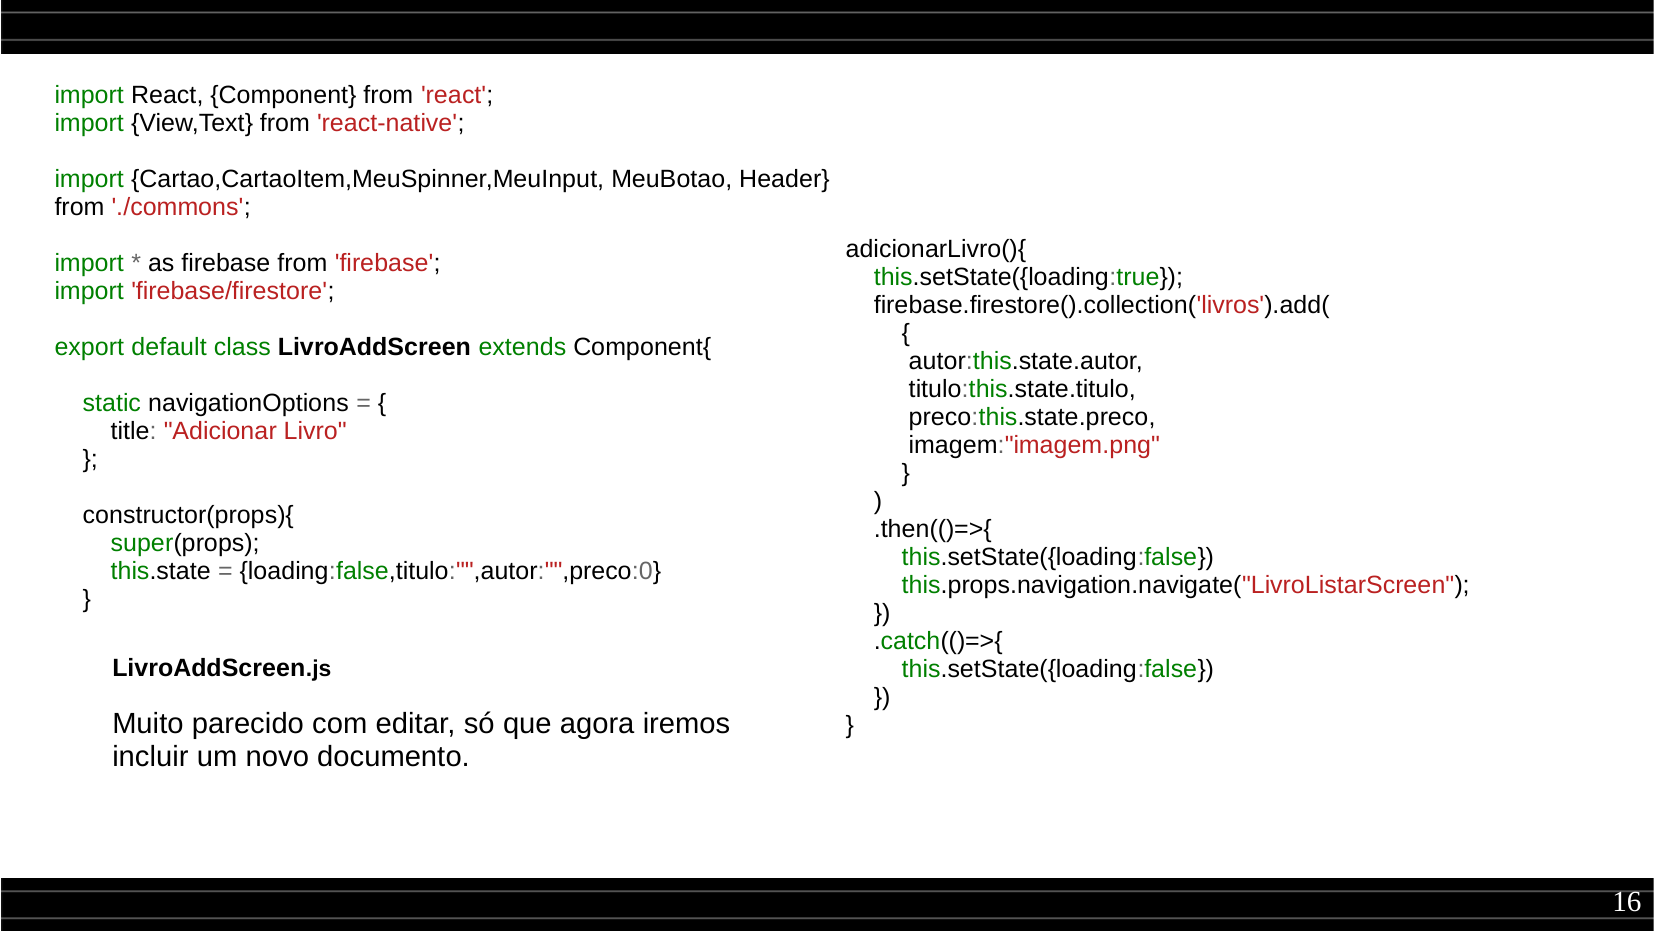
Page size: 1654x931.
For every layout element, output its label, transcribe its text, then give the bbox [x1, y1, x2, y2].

text_box LivroAddScreen.js Muito parecido com editar, só que agora iremos incluir um novo documento. [97, 646, 761, 829]
picture [1, 878, 1654, 931]
text_box adicionarLivro(){ this.setState({loading:true}); firebase.firestore().collection('livros').add( { autor:this.state.autor, titulo:this.state.titulo, preco:this.state.preco, imagem:"imagem.png" } ) .then(()=>{ this.setState({loading:false}) this.props.navigation.navigate("LivroListarScreen"); }) .catch(()=>{ this.setState({loading:false}) }) } [802, 227, 1618, 803]
text_box import React, {Component} from 'react'; import {View,Text} from 'react-native'; import {Cartao,CartaoItem,MeuSpinner,MeuInput, MeuBotao, Header} from './commons'; import * as firebase from 'firebase'; import 'firebase/firestore'; export default class LivroAddScreen extends Component{ static navigationOptions = { title: "Adicionar Livro" }; constructor(props){ super(props); this.state = {loading:false,titulo:"",autor:"",preco:0} } [39, 73, 896, 676]
picture [1, 0, 1654, 54]
